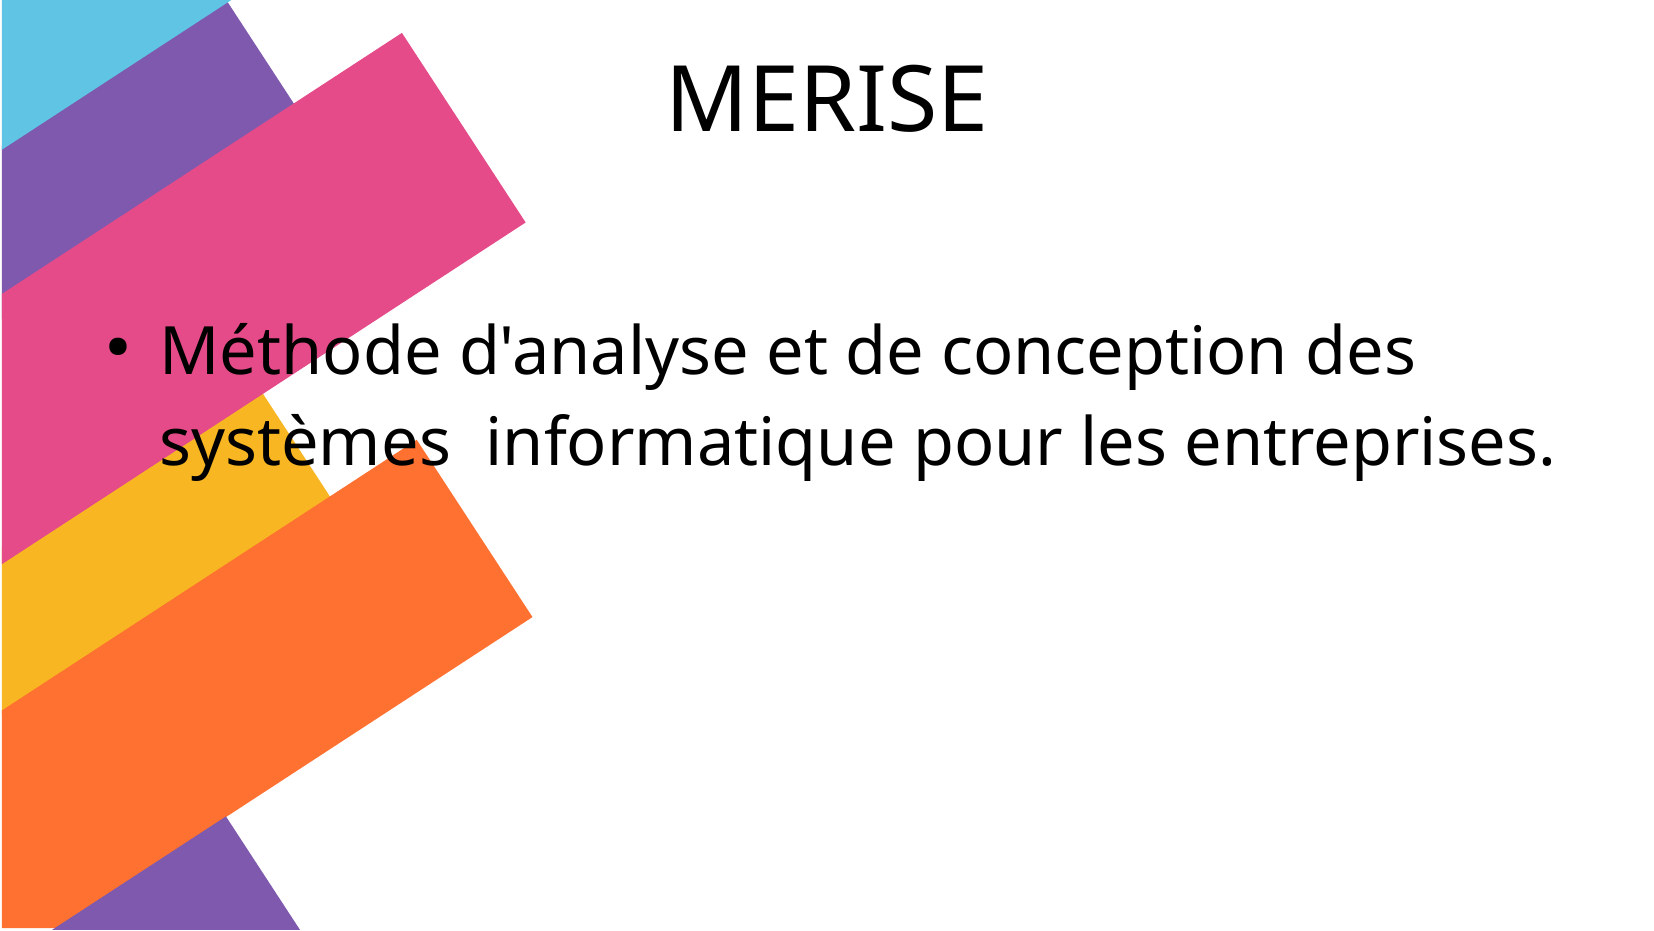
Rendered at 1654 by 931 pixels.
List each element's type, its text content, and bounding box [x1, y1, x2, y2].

title MERISE [29, 42, 1625, 150]
list Méthode d'analyse et de conception des systèmes informatique pour les entreprises. [88, 303, 1625, 568]
